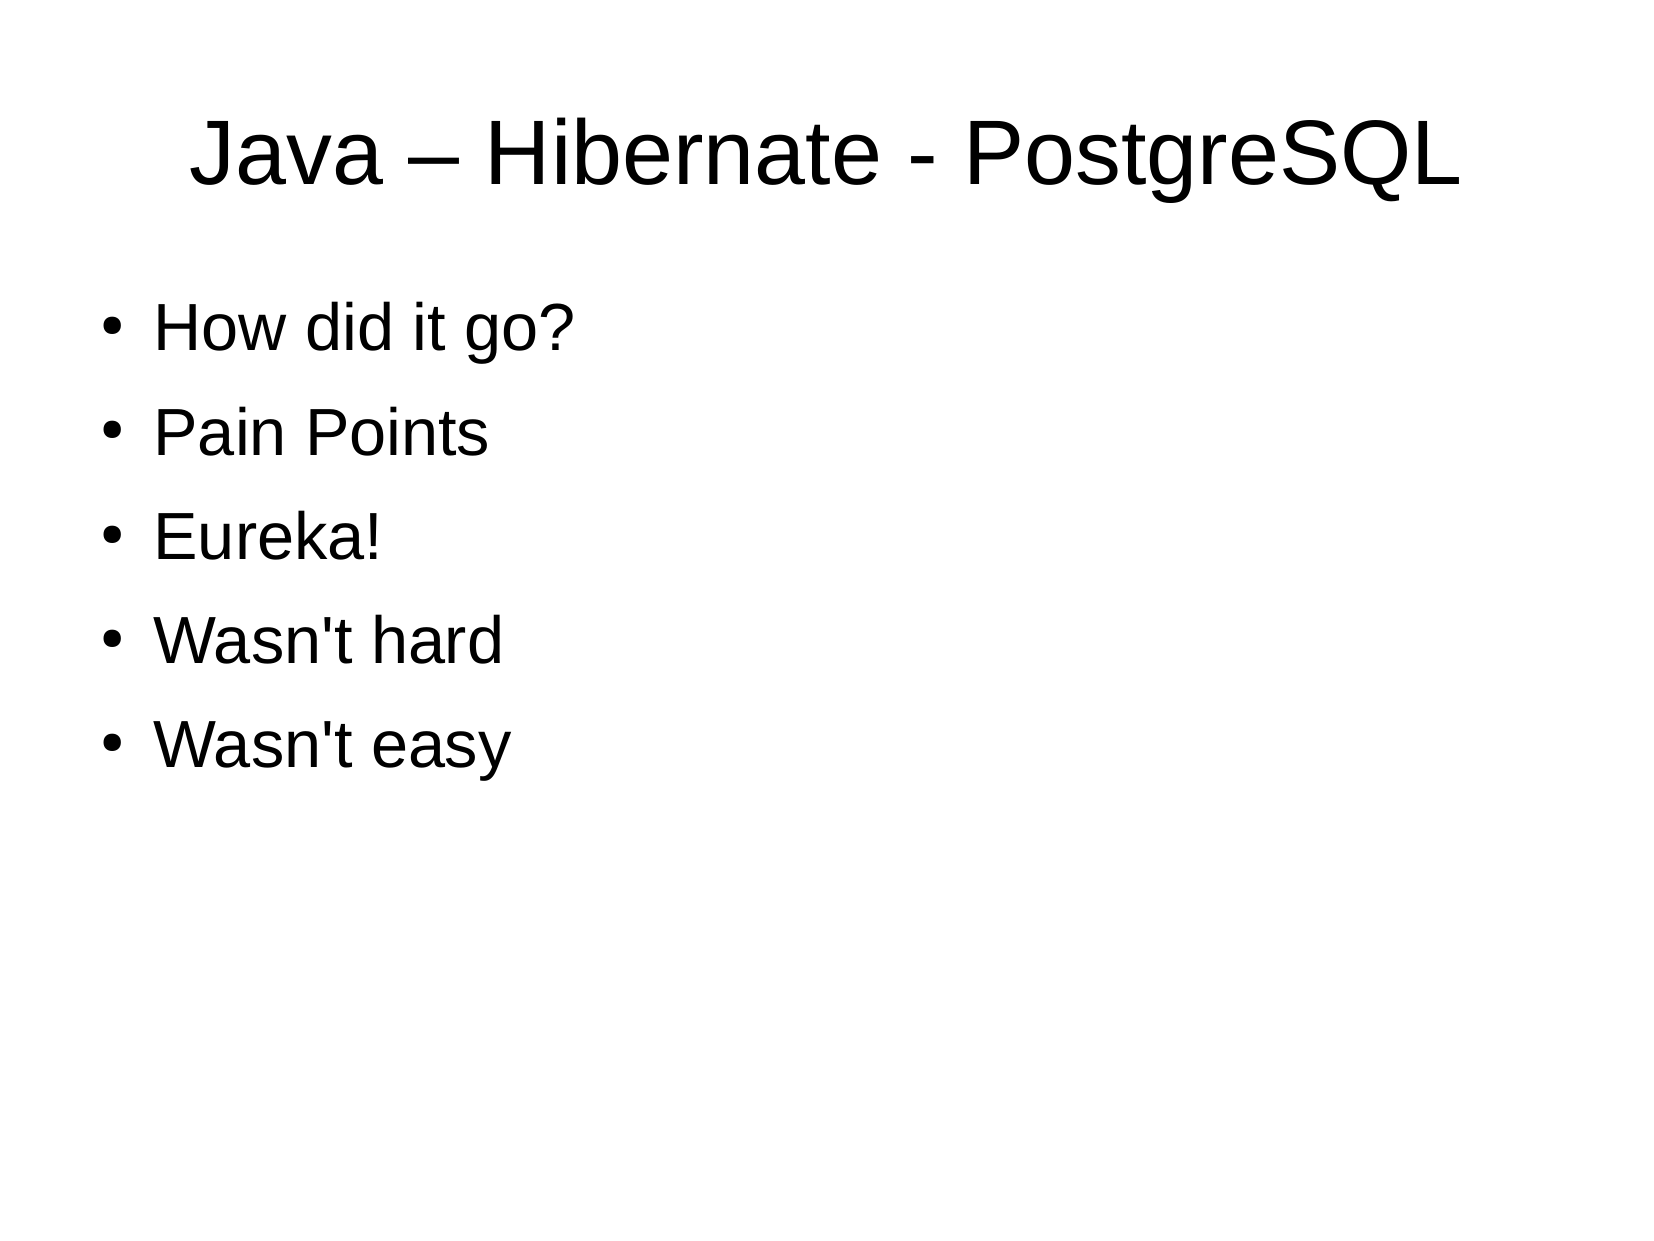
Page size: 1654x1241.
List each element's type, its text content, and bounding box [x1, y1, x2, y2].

list How did it go? Pain Points Eureka! Wasn't hard Wasn't easy [82, 290, 1571, 1010]
title Java – Hibernate - PostgreSQL [82, 49, 1571, 257]
